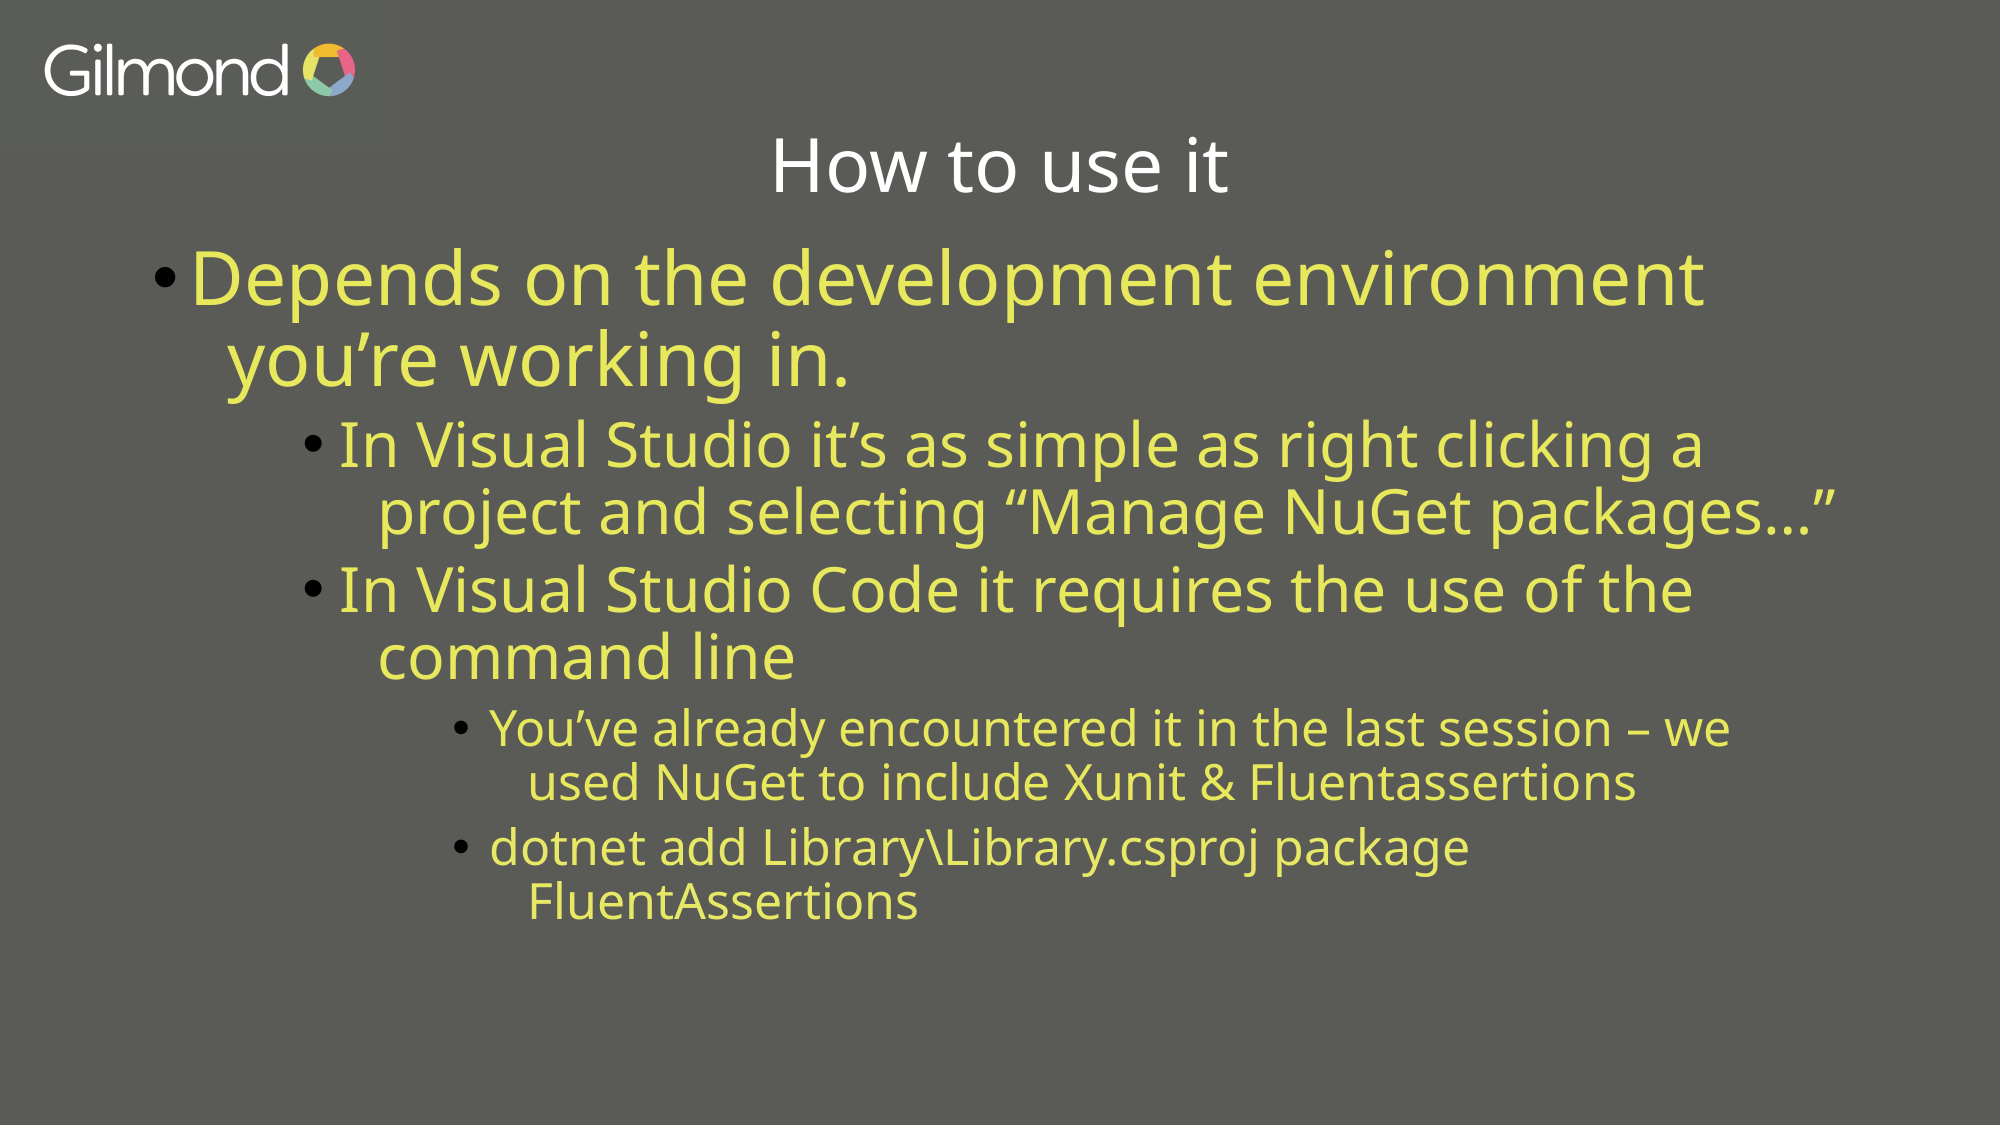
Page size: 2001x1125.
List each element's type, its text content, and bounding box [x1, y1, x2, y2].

list Depends on the development environment you’re working in. In Visual Studio it’s as simple as right clicking a project and selecting “Manage NuGet packages…” In Visual Studio Code it requires the use of the command line You’ve already encountered it in the last session – we used NuGet to include Xunit & Fluentassertions dotnet add Library\Library.csproj package FluentAssertions [137, 233, 1863, 1053]
picture [0, 0, 399, 149]
title How to use it [137, 59, 1863, 233]
